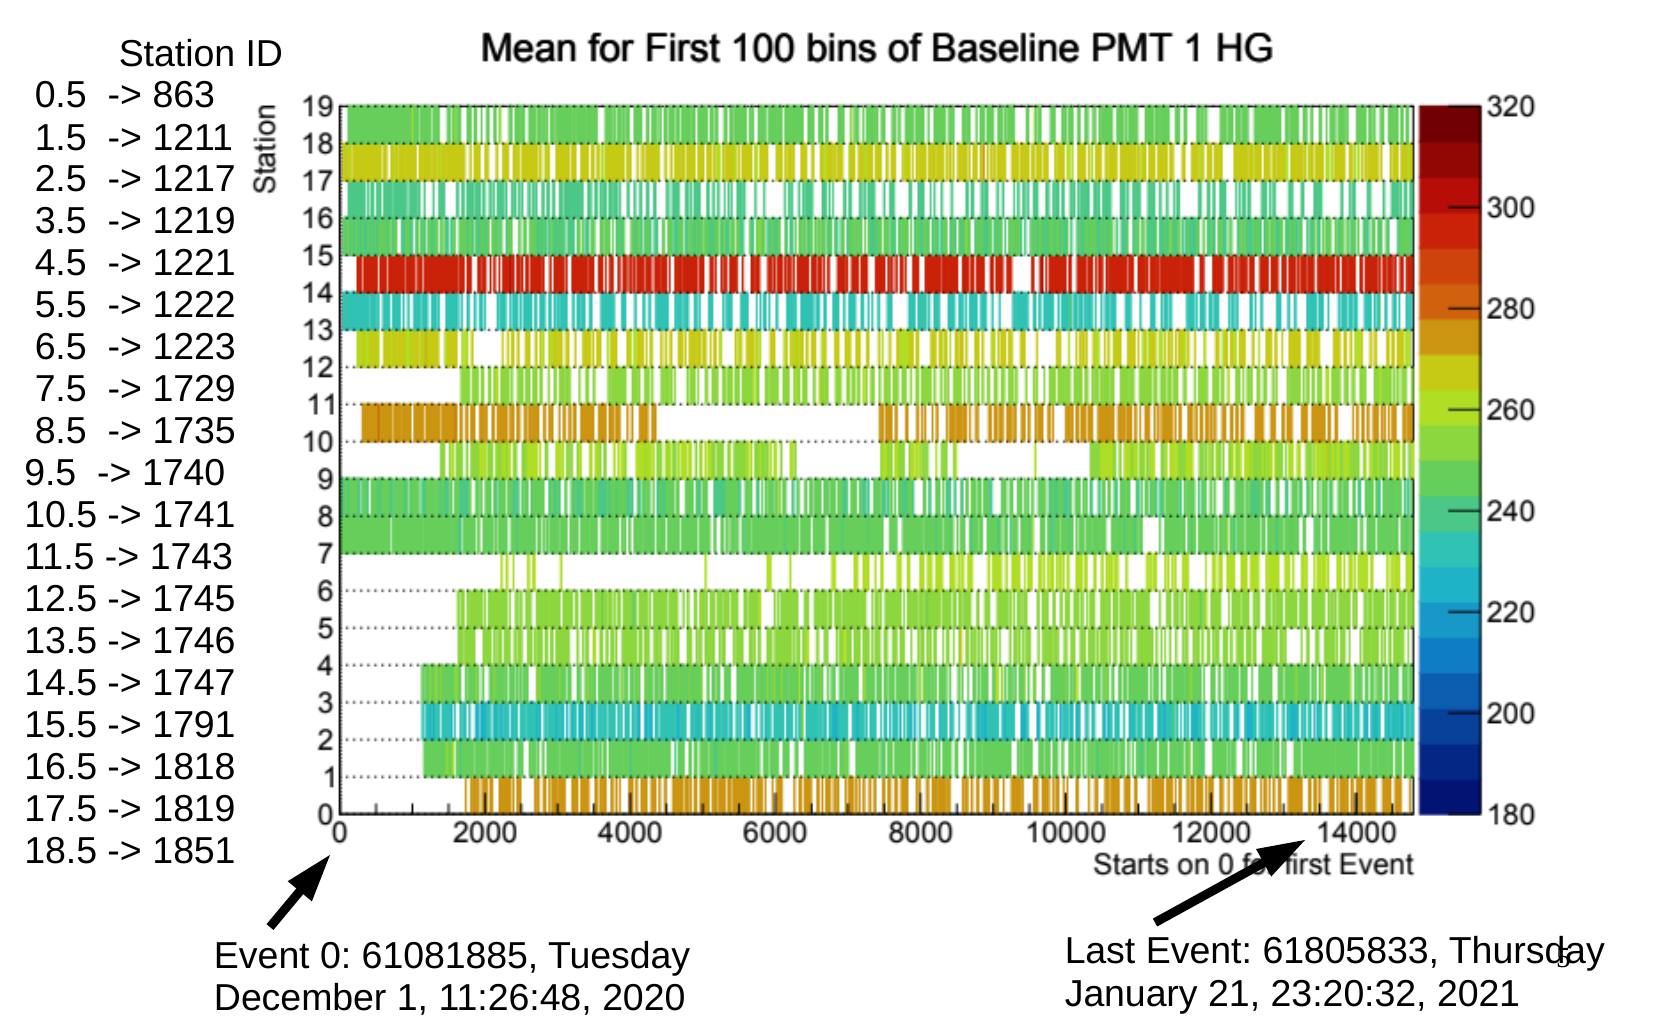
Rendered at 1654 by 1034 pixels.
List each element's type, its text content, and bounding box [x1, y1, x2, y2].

text_box Station ID 0.5 -> 863 1.5 -> 1211 2.5 -> 1217 3.5 -> 1219 4.5 -> 1221 5.5 -> 1222 6.5 -> 1223 7.5 -> 1729 8.5 -> 1735 9.5 -> 1740 10.5 -> 1741 11.5 -> 1743 12.5 -> 1745 13.5 -> 1746 14.5 -> 1747 15.5 -> 1791 16.5 -> 1818 17.5 -> 1819 18.5 -> 1851 [9, 24, 310, 922]
text_box Last Event: 61805833, Thursday January 21, 23:20:32, 2021 [1050, 922, 1636, 1022]
picture [206, 19, 1548, 903]
text_box Event 0: 61081885, Tuesday December 1, 11:26:48, 2020 [199, 927, 785, 1026]
